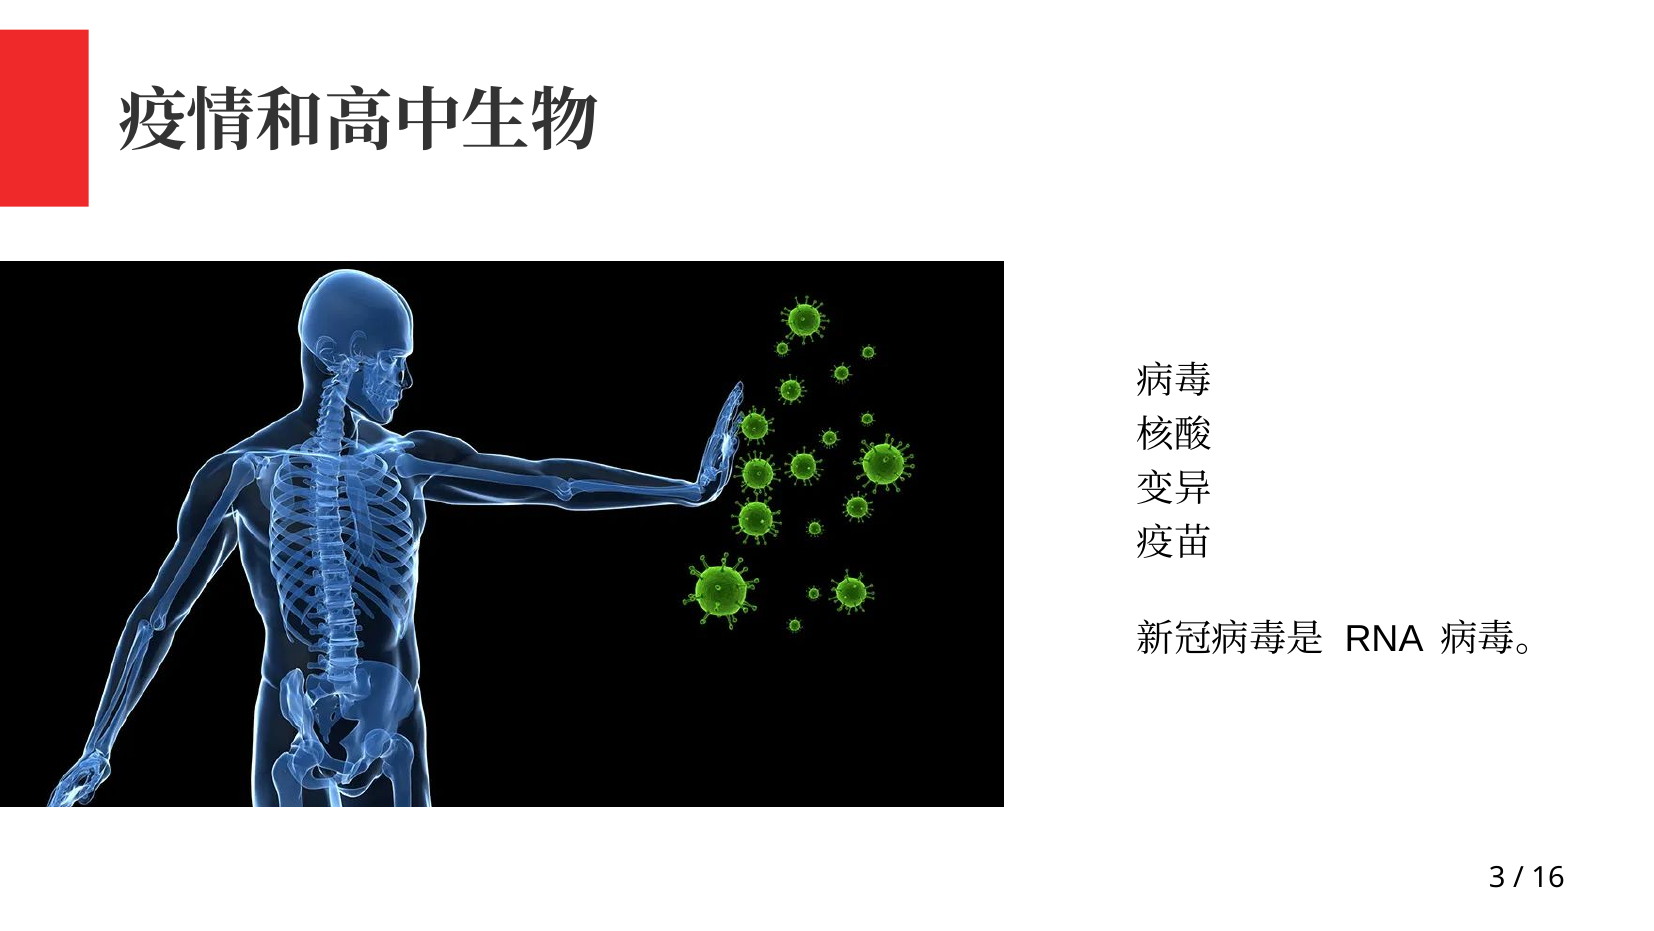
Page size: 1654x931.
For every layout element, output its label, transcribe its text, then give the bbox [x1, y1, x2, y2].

picture [0, 261, 1004, 807]
text_box 病毒 核酸 变异 疫苗 新冠病毒是 RNA 病毒。 [1122, 342, 1595, 697]
title 疫情和高中生物 [118, 37, 1571, 193]
